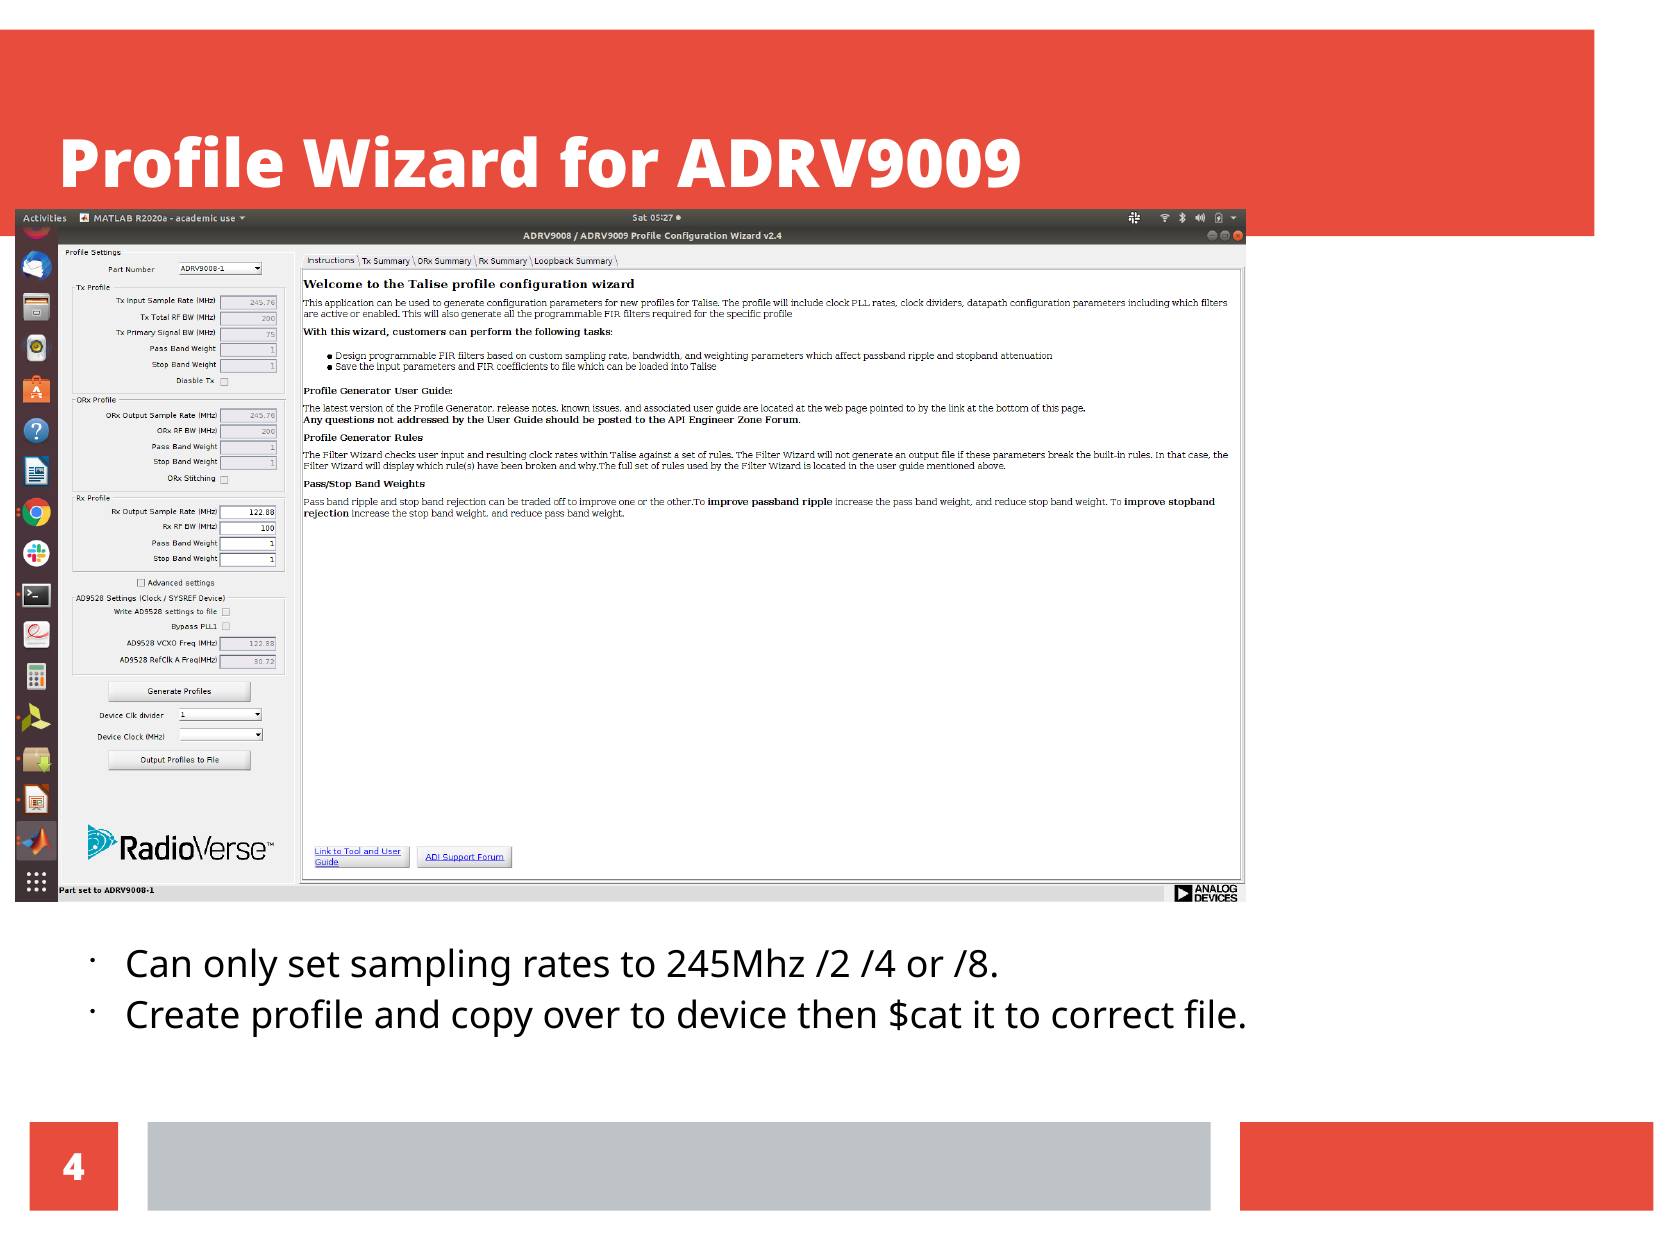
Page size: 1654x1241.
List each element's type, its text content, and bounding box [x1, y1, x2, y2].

picture [15, 209, 1246, 902]
text_box Can only set sampling rates to 245Mhz /2 /4 or /8. Create profile and copy over to device then $cat it to correct file. [75, 930, 1366, 1076]
title Profile Wizard for ADRV9009 [59, 59, 1595, 207]
